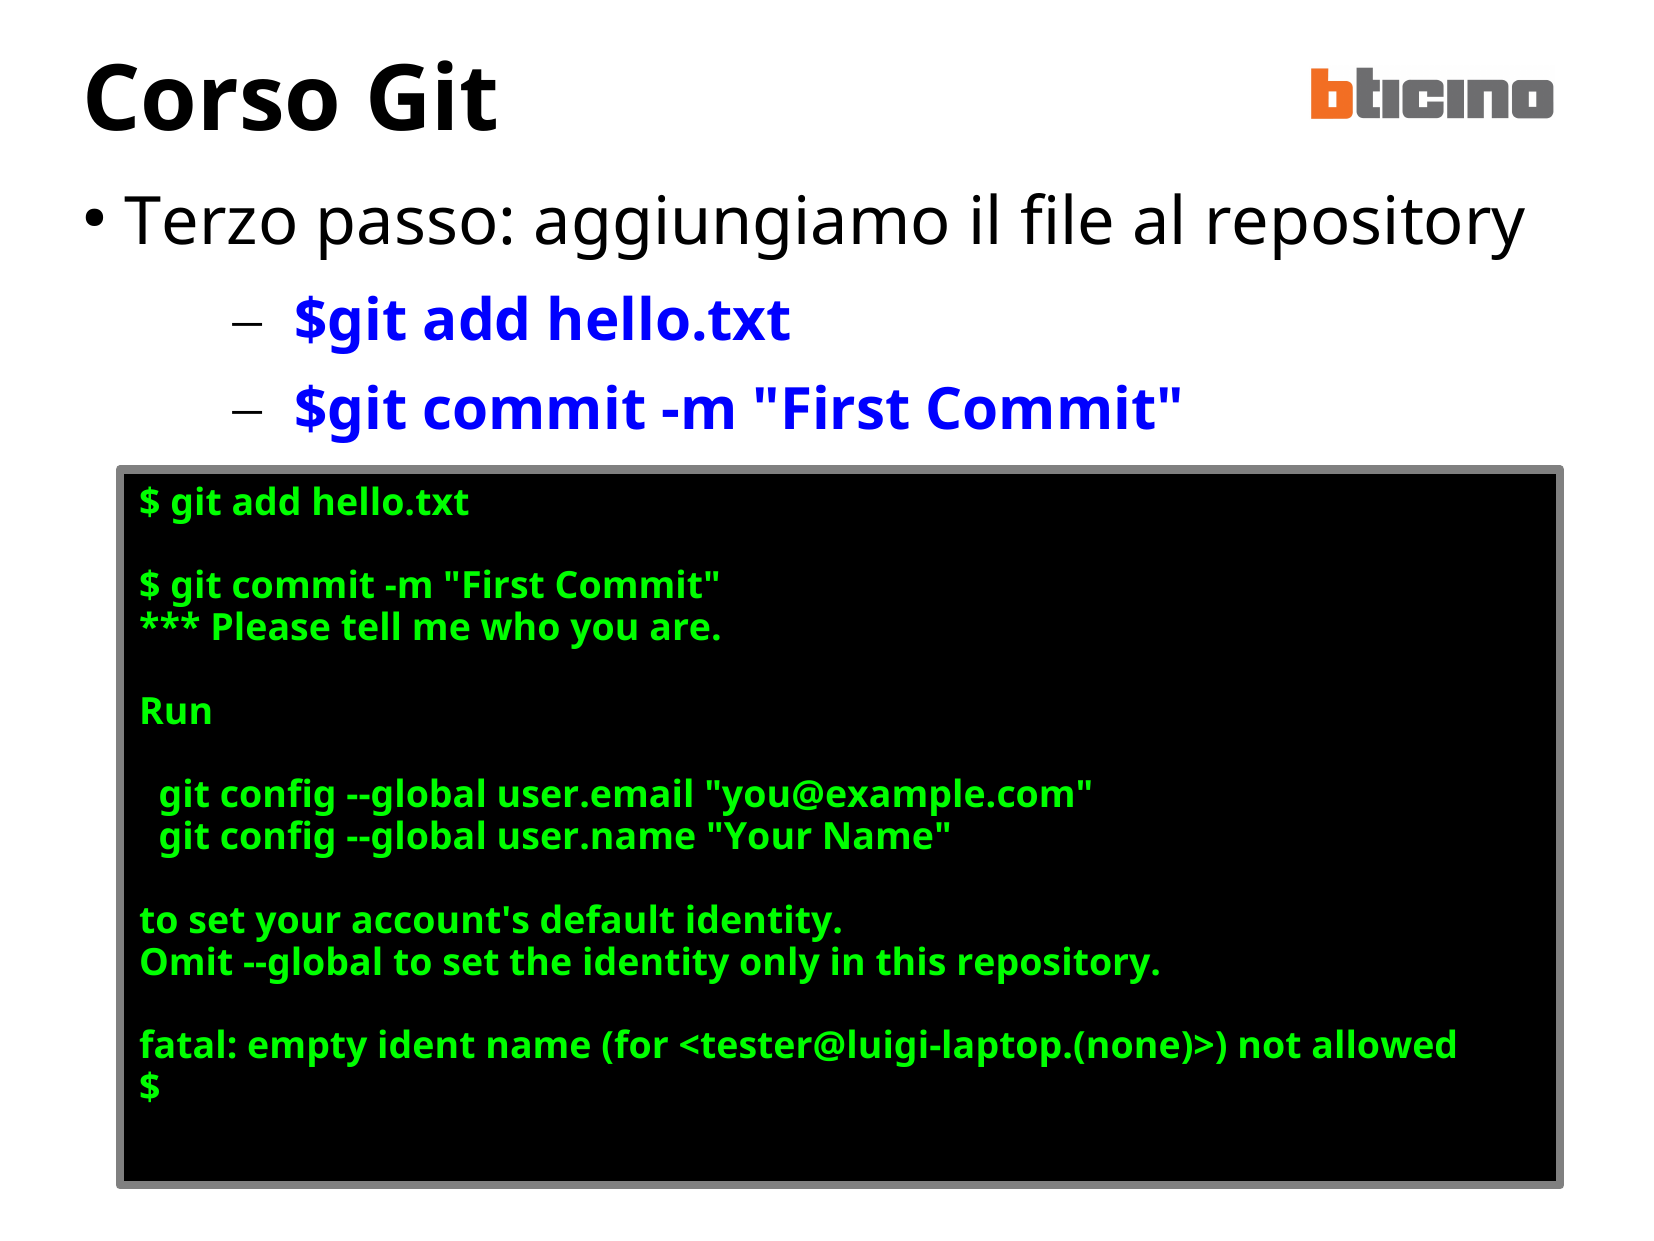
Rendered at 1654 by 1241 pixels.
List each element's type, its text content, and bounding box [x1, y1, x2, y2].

list Terzo passo: aggiungiamo il file al repository $git add hello.txt $git commit -m "First Commit" [82, 180, 1561, 481]
text_box $ git add hello.txt $ git commit -m "First Commit" *** Please tell me who you are. Run git config --global user.email "you@example.com" git config --global user.name "Your Name" to set your account's default identity. Omit --global to set the identity only in this repository. fatal: empty ident name (for <tester@luigi-laptop.(none)>) not allowed $ [120, 469, 1561, 1186]
title Corso Git [82, 48, 1570, 151]
